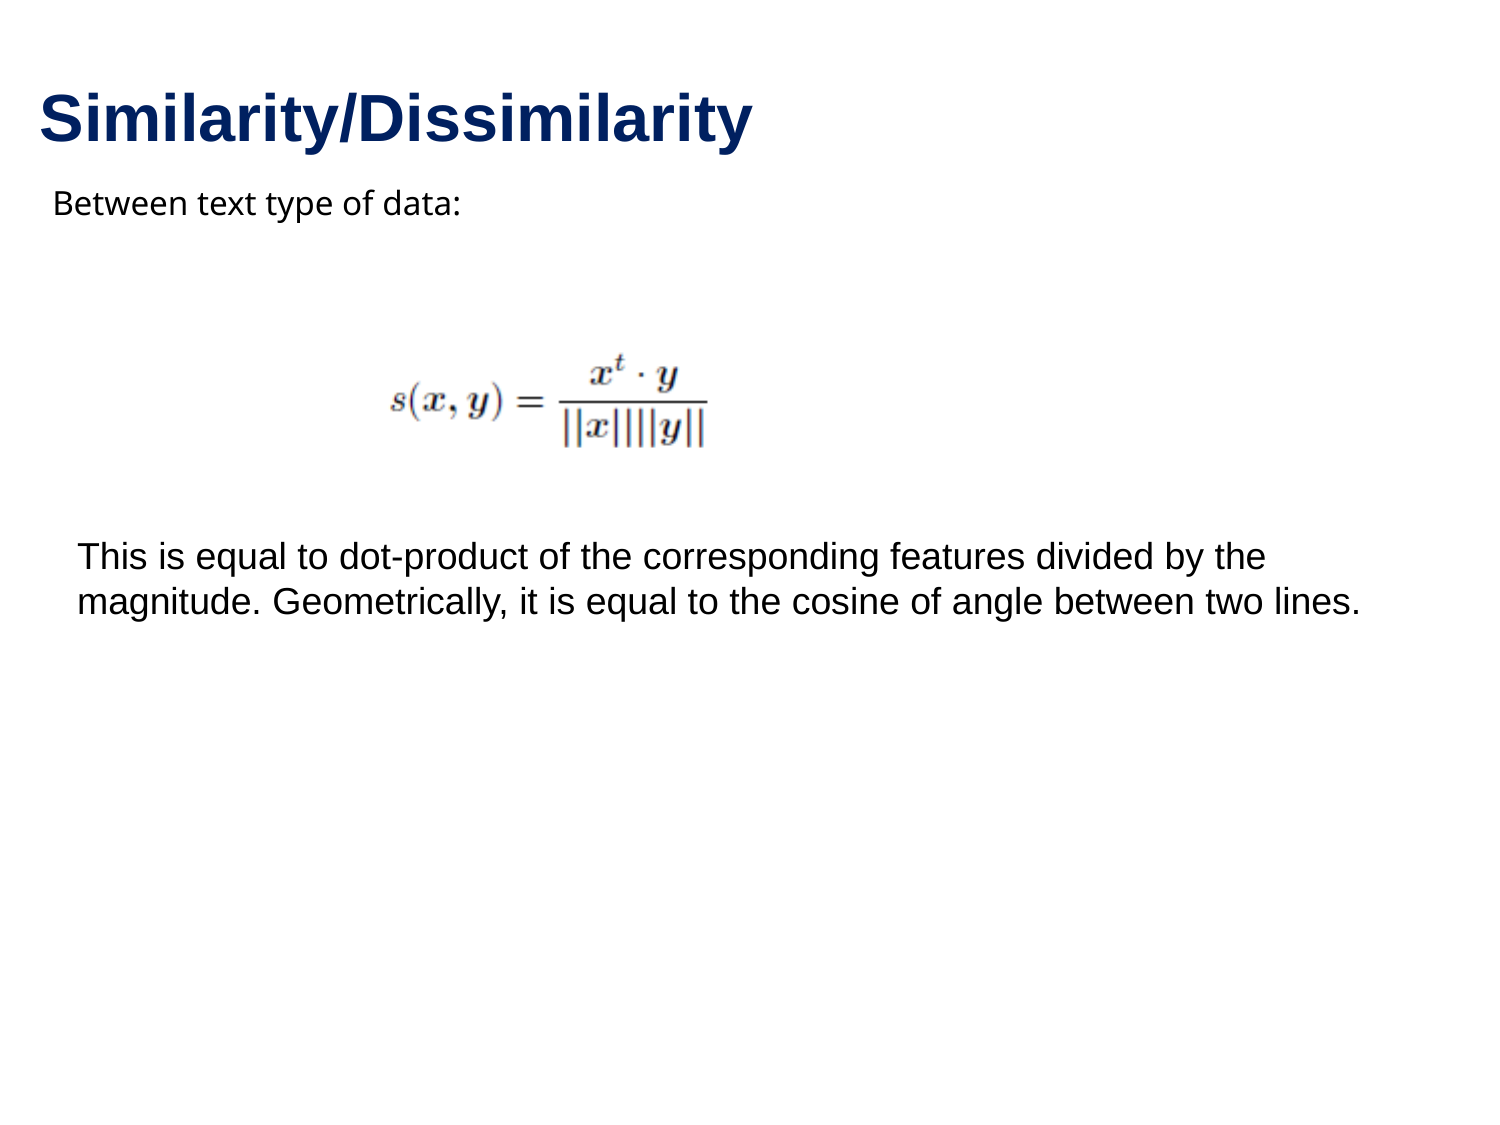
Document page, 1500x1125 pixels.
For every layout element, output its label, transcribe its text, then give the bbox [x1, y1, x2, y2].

list Between text type of data: [37, 174, 1400, 887]
text_box This is equal to dot-product of the corresponding features divided by the magnitude. Geometrically, it is equal to the cosine of angle between two lines. [62, 524, 1462, 630]
title Similarity/Dissimilarity [24, 24, 1096, 162]
picture [375, 349, 762, 462]
